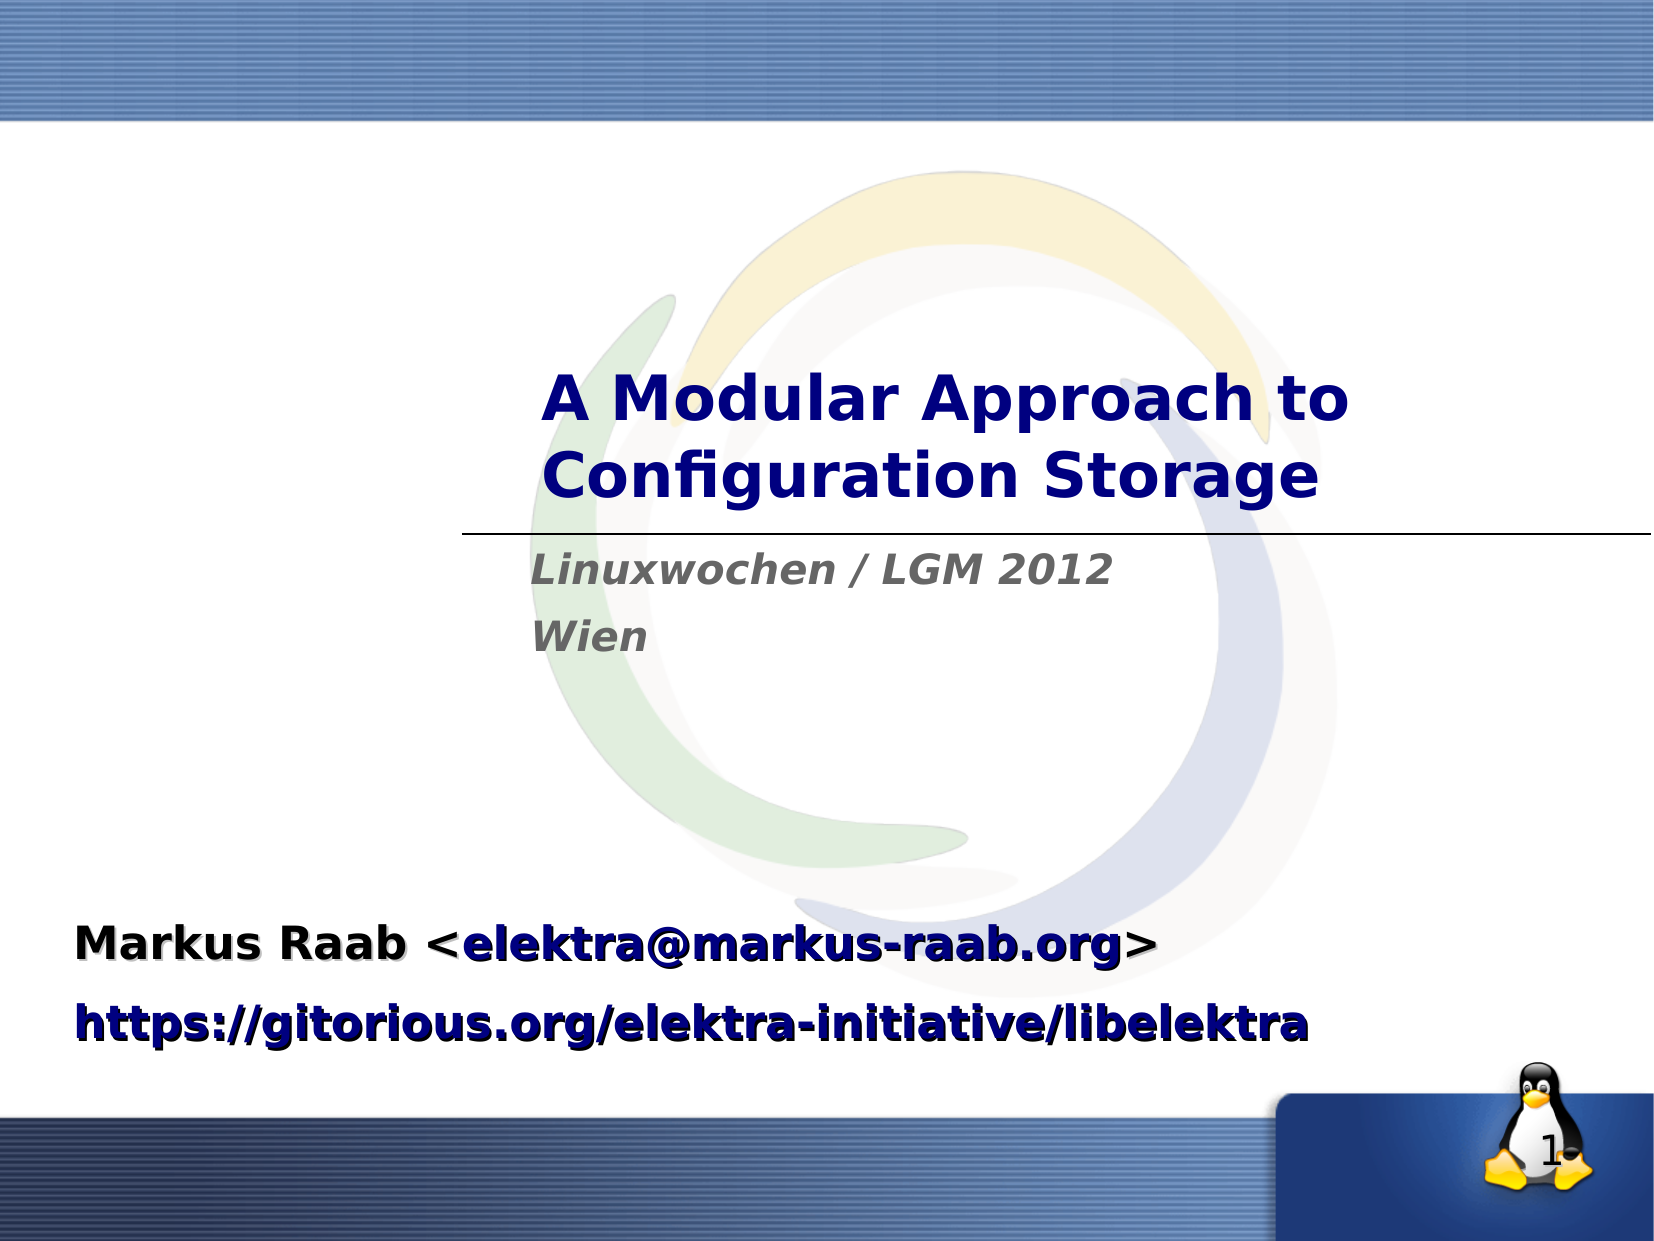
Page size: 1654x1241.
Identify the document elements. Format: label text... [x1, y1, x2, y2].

text_box A Modular Approach to Configuration Storage [526, 351, 1428, 516]
picture [0, 0, 1654, 533]
text_box <Nummer> [1312, 1122, 1565, 1178]
picture [481, 535, 1374, 906]
text_box Markus Raab <elektra@markus-raab.org> https://gitorious.org/elektra-initiative/libelektra [58, 906, 1625, 1055]
picture [0, 1061, 1654, 1241]
text_box Linuxwochen / LGM 2012 Wien [515, 538, 1448, 685]
